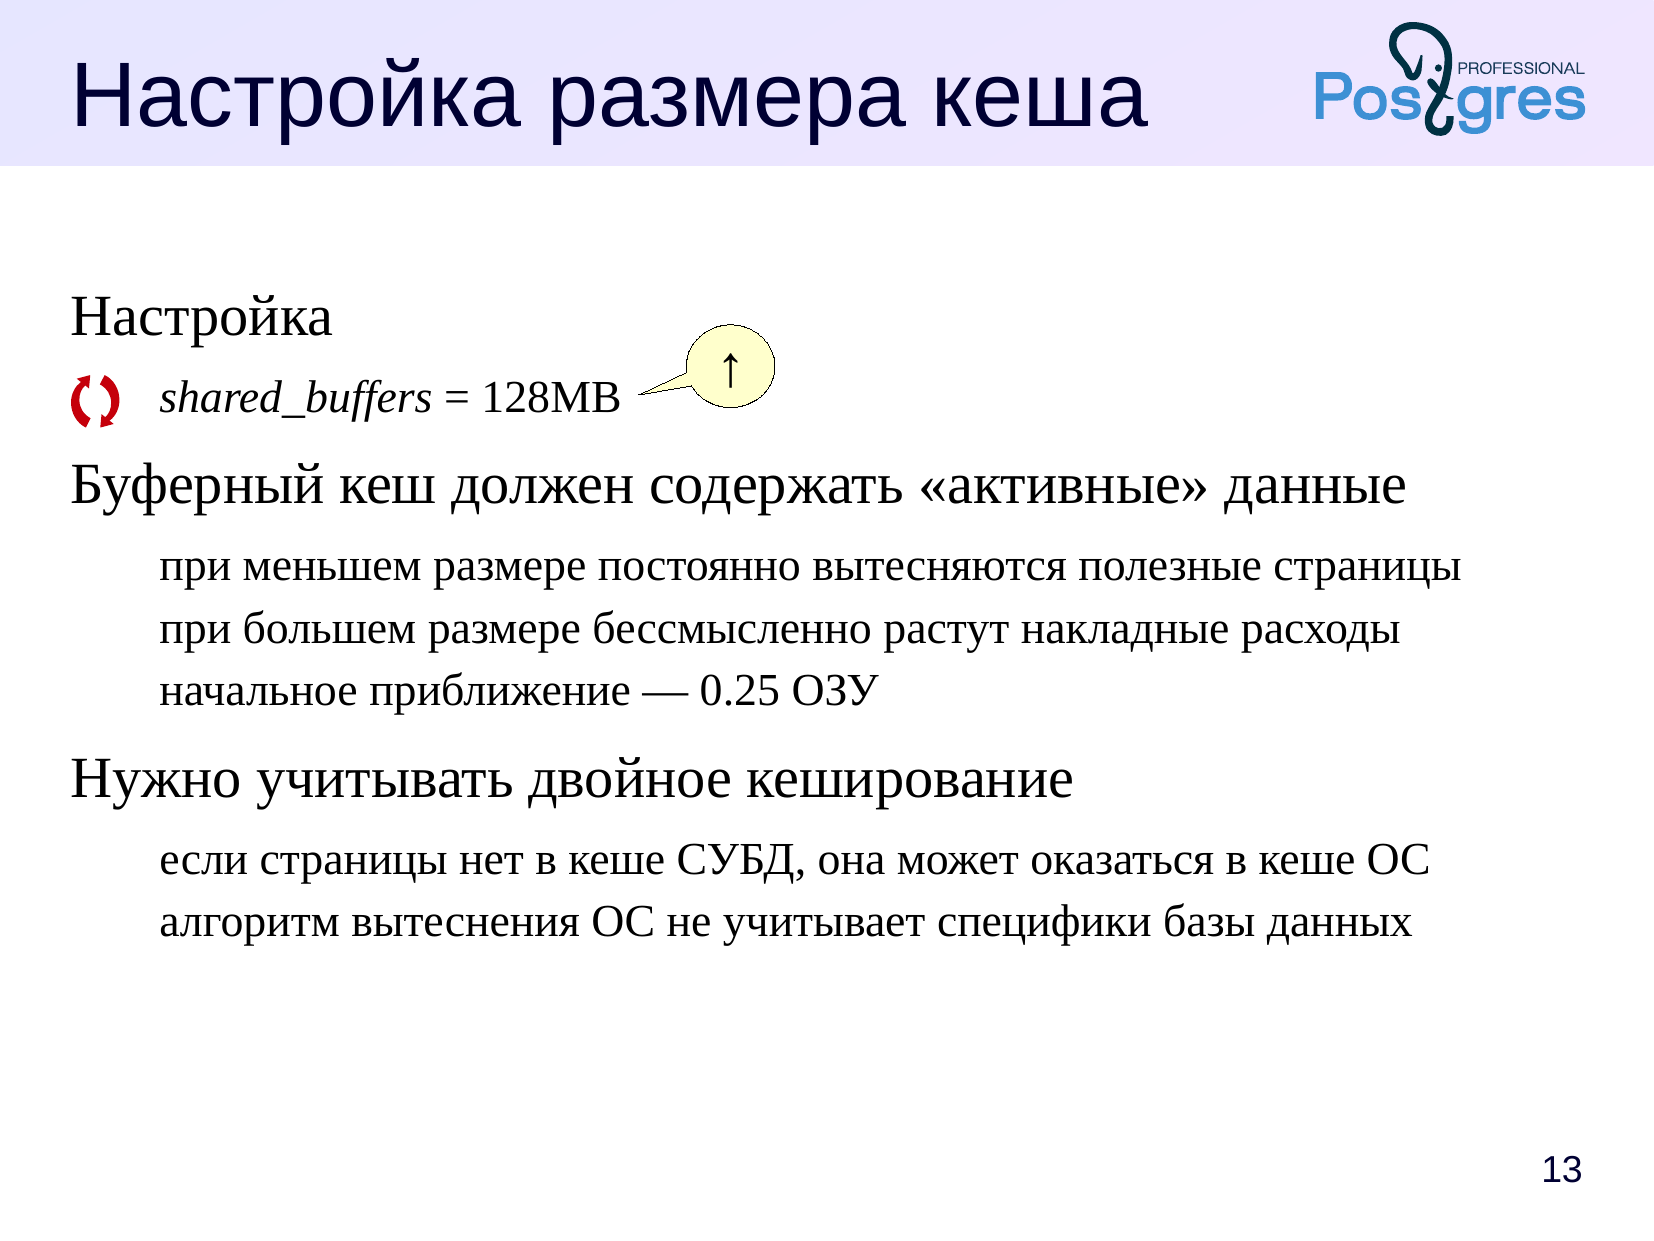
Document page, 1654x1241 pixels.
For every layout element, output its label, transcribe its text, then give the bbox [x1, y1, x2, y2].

title Настройка размера кеша [70, 43, 1241, 147]
text_box [99, 375, 120, 428]
text_box [71, 375, 91, 428]
list Настройка shared_buffers = 128MB Буферный кеш должен содержать «активные» данные при меньшем размере постоянно вытесняются полезные страницы при большем размере бессмысленно растут накладные расходы начальное приближение — 0.25 ОЗУ Нужно учитывать двойное кеширование если страницы нет в кеше СУБД, она может оказаться в кеше ОС алгоритм вытеснения ОС не учитывает специфики базы данных [70, 283, 1583, 1141]
text_box ↑ [638, 324, 775, 408]
